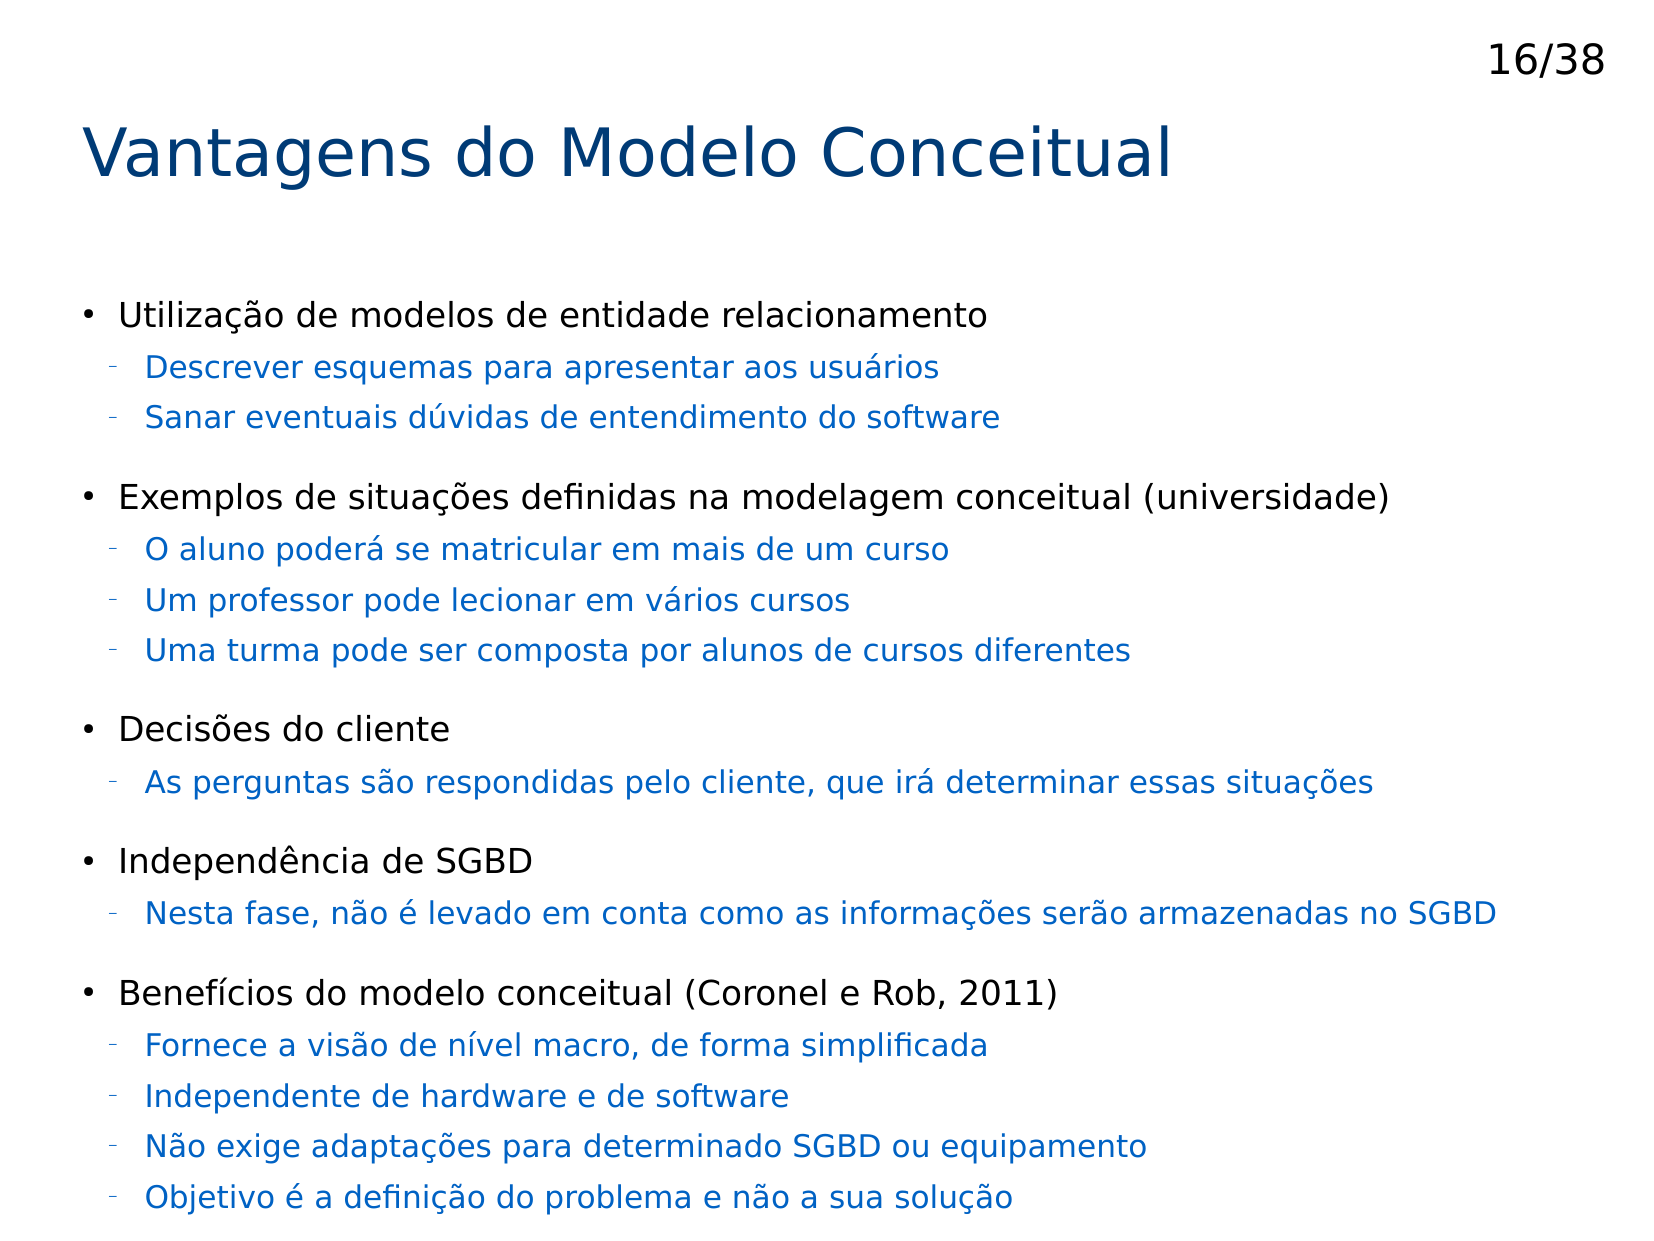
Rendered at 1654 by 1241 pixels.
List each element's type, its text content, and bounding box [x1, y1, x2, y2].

title Vantagens do Modelo Conceitual [82, 82, 1571, 224]
list Utilização de modelos de entidade relacionamento Descrever esquemas para apresentar aos usuários Sanar eventuais dúvidas de entendimento do software Exemplos de situações definidas na modelagem conceitual (universidade) O aluno poderá se matricular em mais de um curso Um professor pode lecionar em vários cursos Uma turma pode ser composta por alunos de cursos diferentes Decisões do cliente As perguntas são respondidas pelo cliente, que irá determinar essas situações Independência de SGBD Nesta fase, não é levado em conta como as informações serão armazenadas no SGBD Benefícios do modelo conceitual (Coronel e Rob, 2011) Fornece a visão de nível macro, de forma simplificada Independente de hardware e de software Não exige adaptações para determinado SGBD ou equipamento Objetivo é a definição do problema e não a sua solução [82, 289, 1634, 1223]
